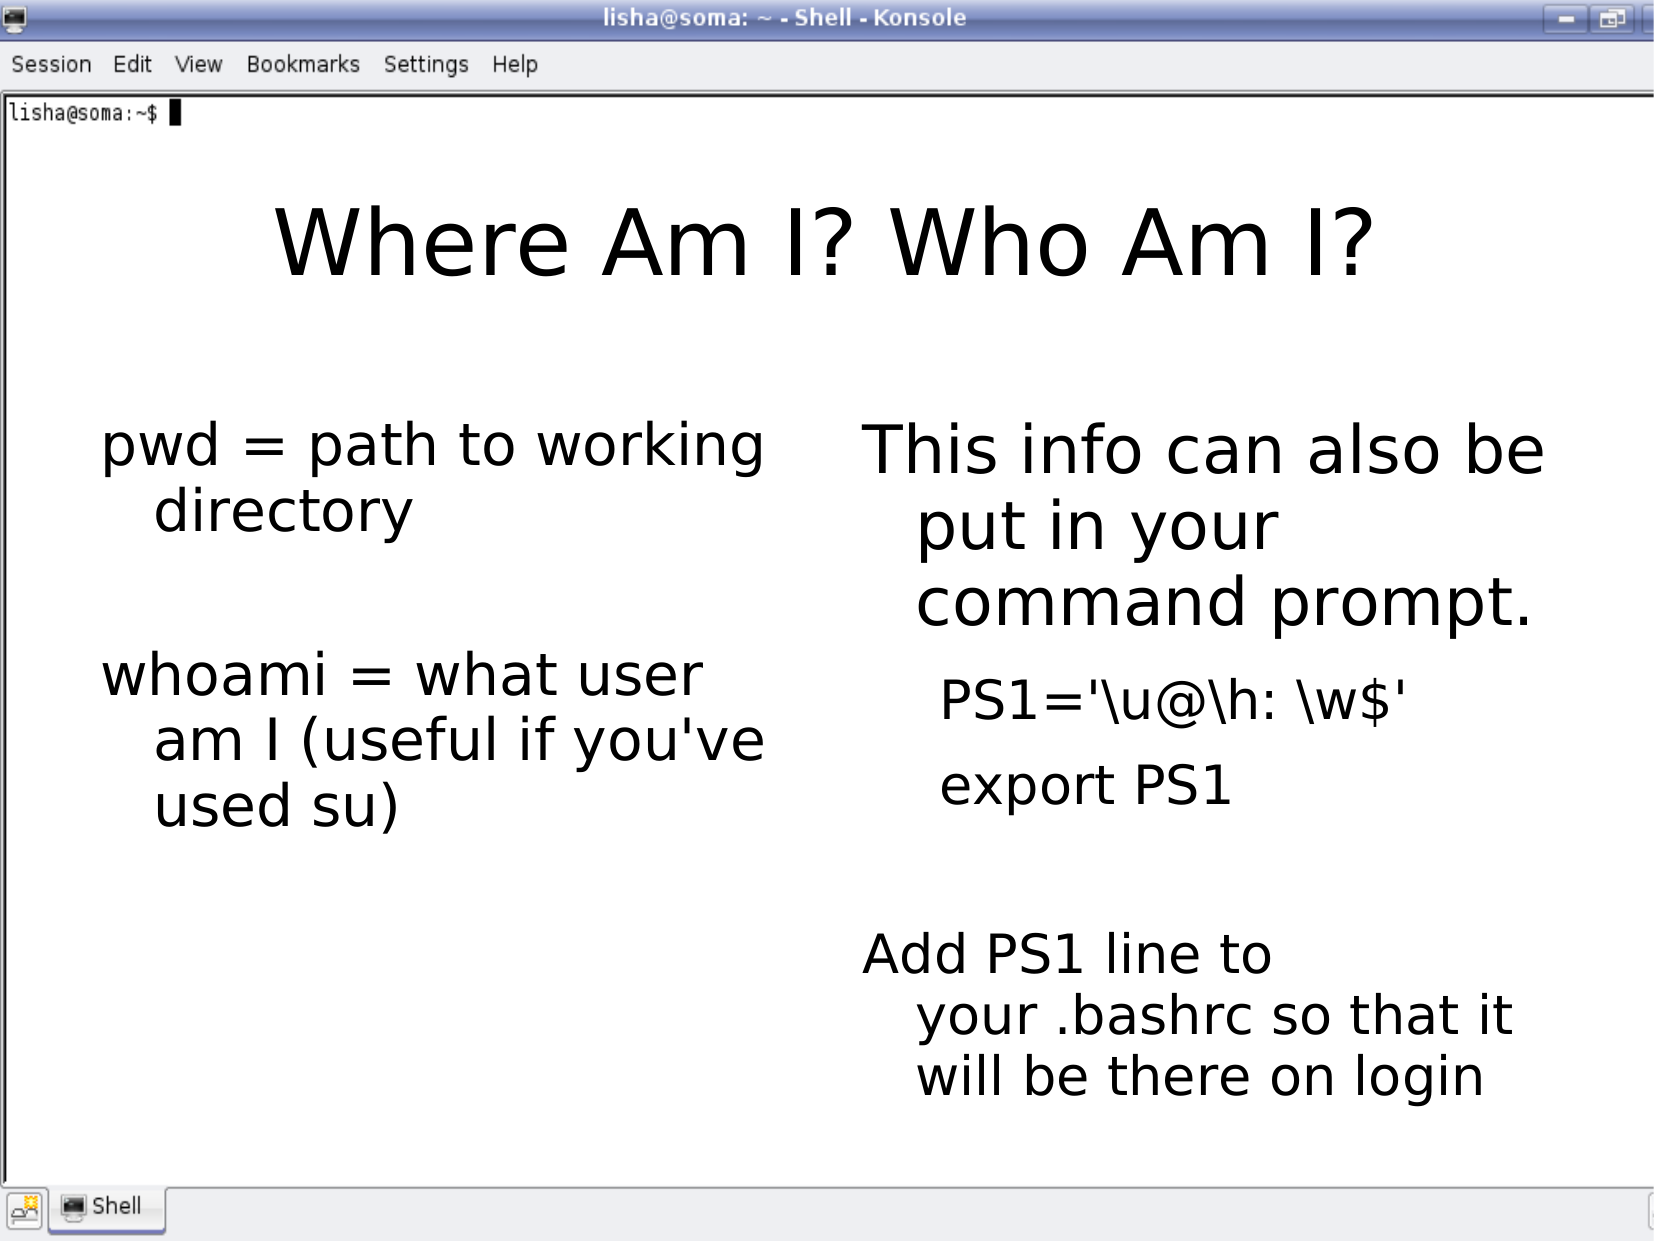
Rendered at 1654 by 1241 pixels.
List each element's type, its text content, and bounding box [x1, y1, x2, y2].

title Where Am I? Who Am I? [82, 149, 1571, 338]
picture [0, 0, 1654, 1241]
list This info can also be put in your command prompt. PS1='\u@\h: \w$' export PS1 Add PS1 line to your .bashrc so that it will be there on login [845, 412, 1572, 1125]
list pwd = path to working directory whoami = what user am I (useful if you've used su)‏ [82, 412, 809, 1109]
